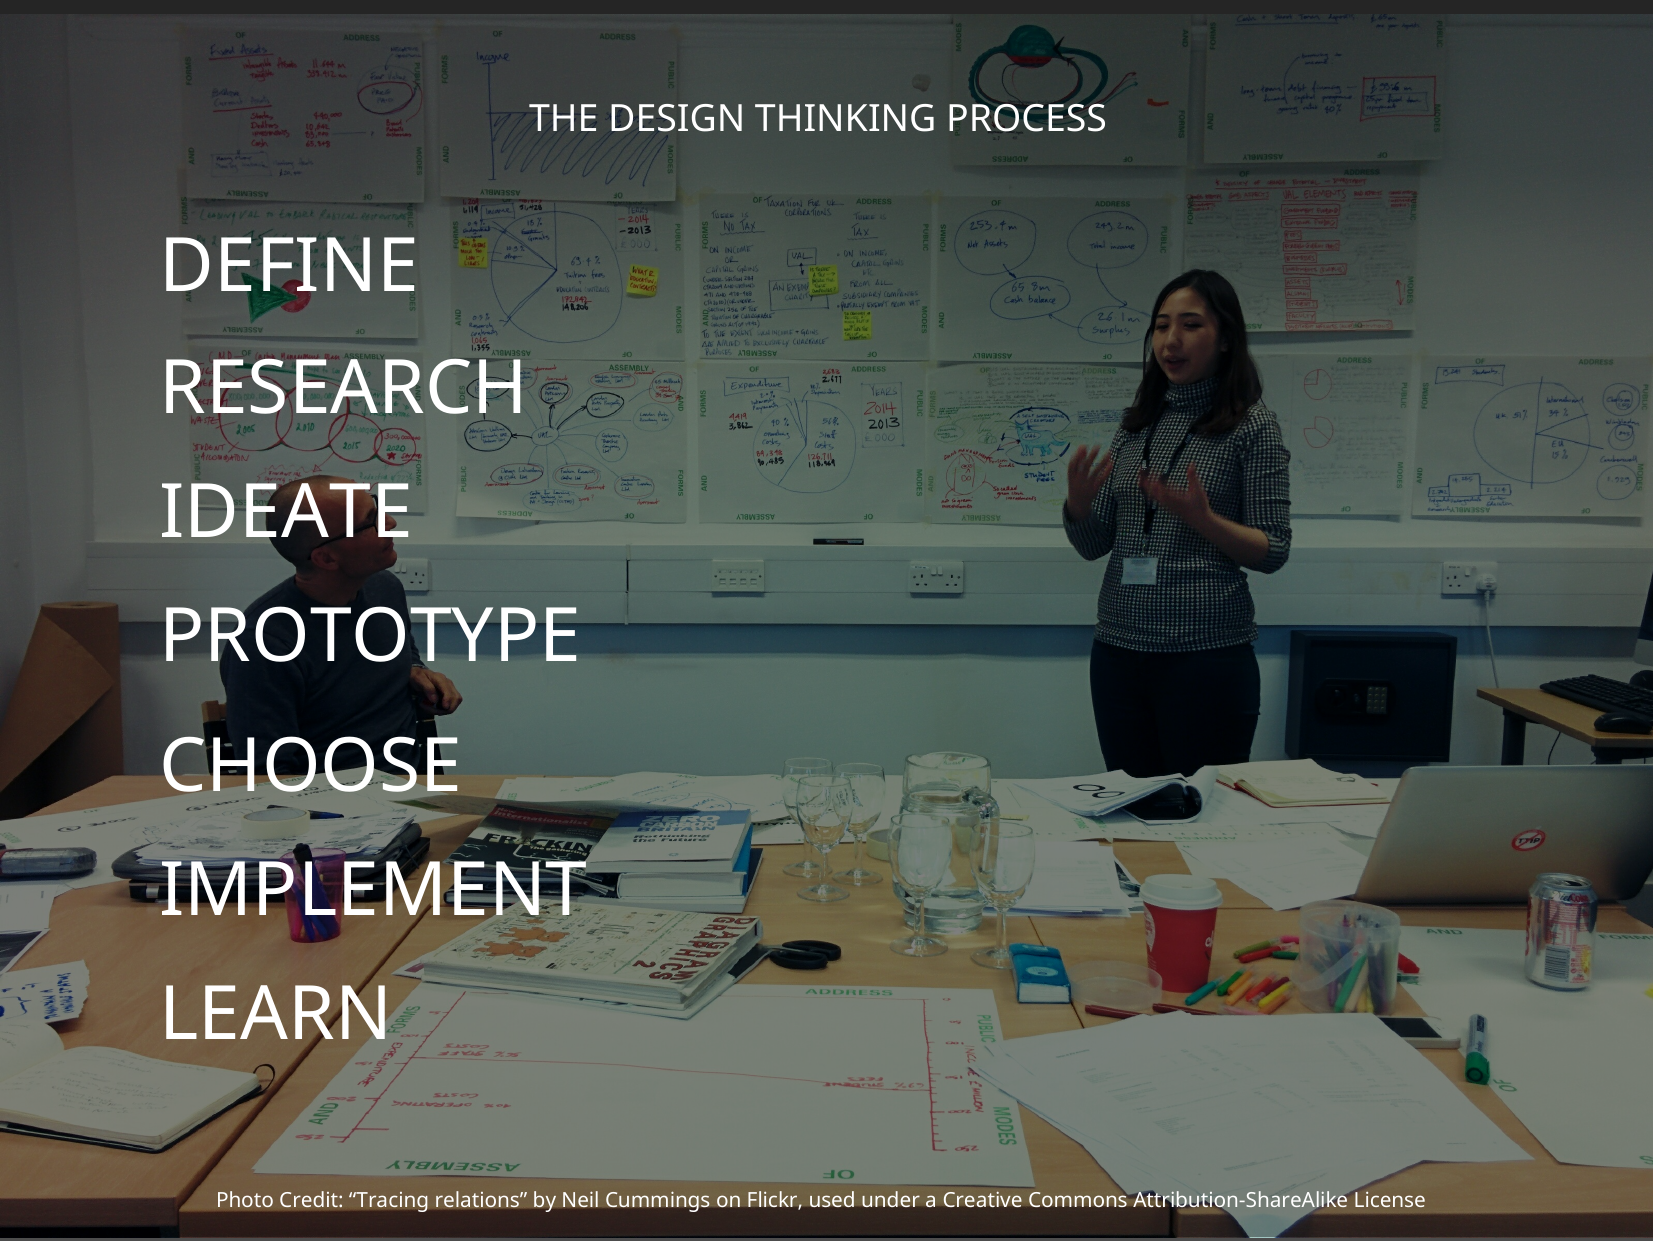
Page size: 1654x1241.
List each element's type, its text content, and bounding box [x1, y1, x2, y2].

title DEFINE [159, 175, 685, 297]
text_box [0, 0, 1653, 1238]
title Photo Credit: “Tracing relations” by Neil Cummings on Flickr, used under a Creative Commons Attribution-ShareAlike License [38, 1155, 1614, 1241]
title PROTOTYPE [159, 565, 685, 695]
title LEARN [159, 943, 685, 1094]
title RESEARCH [159, 297, 685, 441]
title CHOOSE [159, 695, 685, 819]
title THE DESIGN THINKING PROCESS [112, 75, 1524, 166]
title IDEATE [159, 441, 685, 565]
title IMPLEMENT [159, 819, 685, 943]
